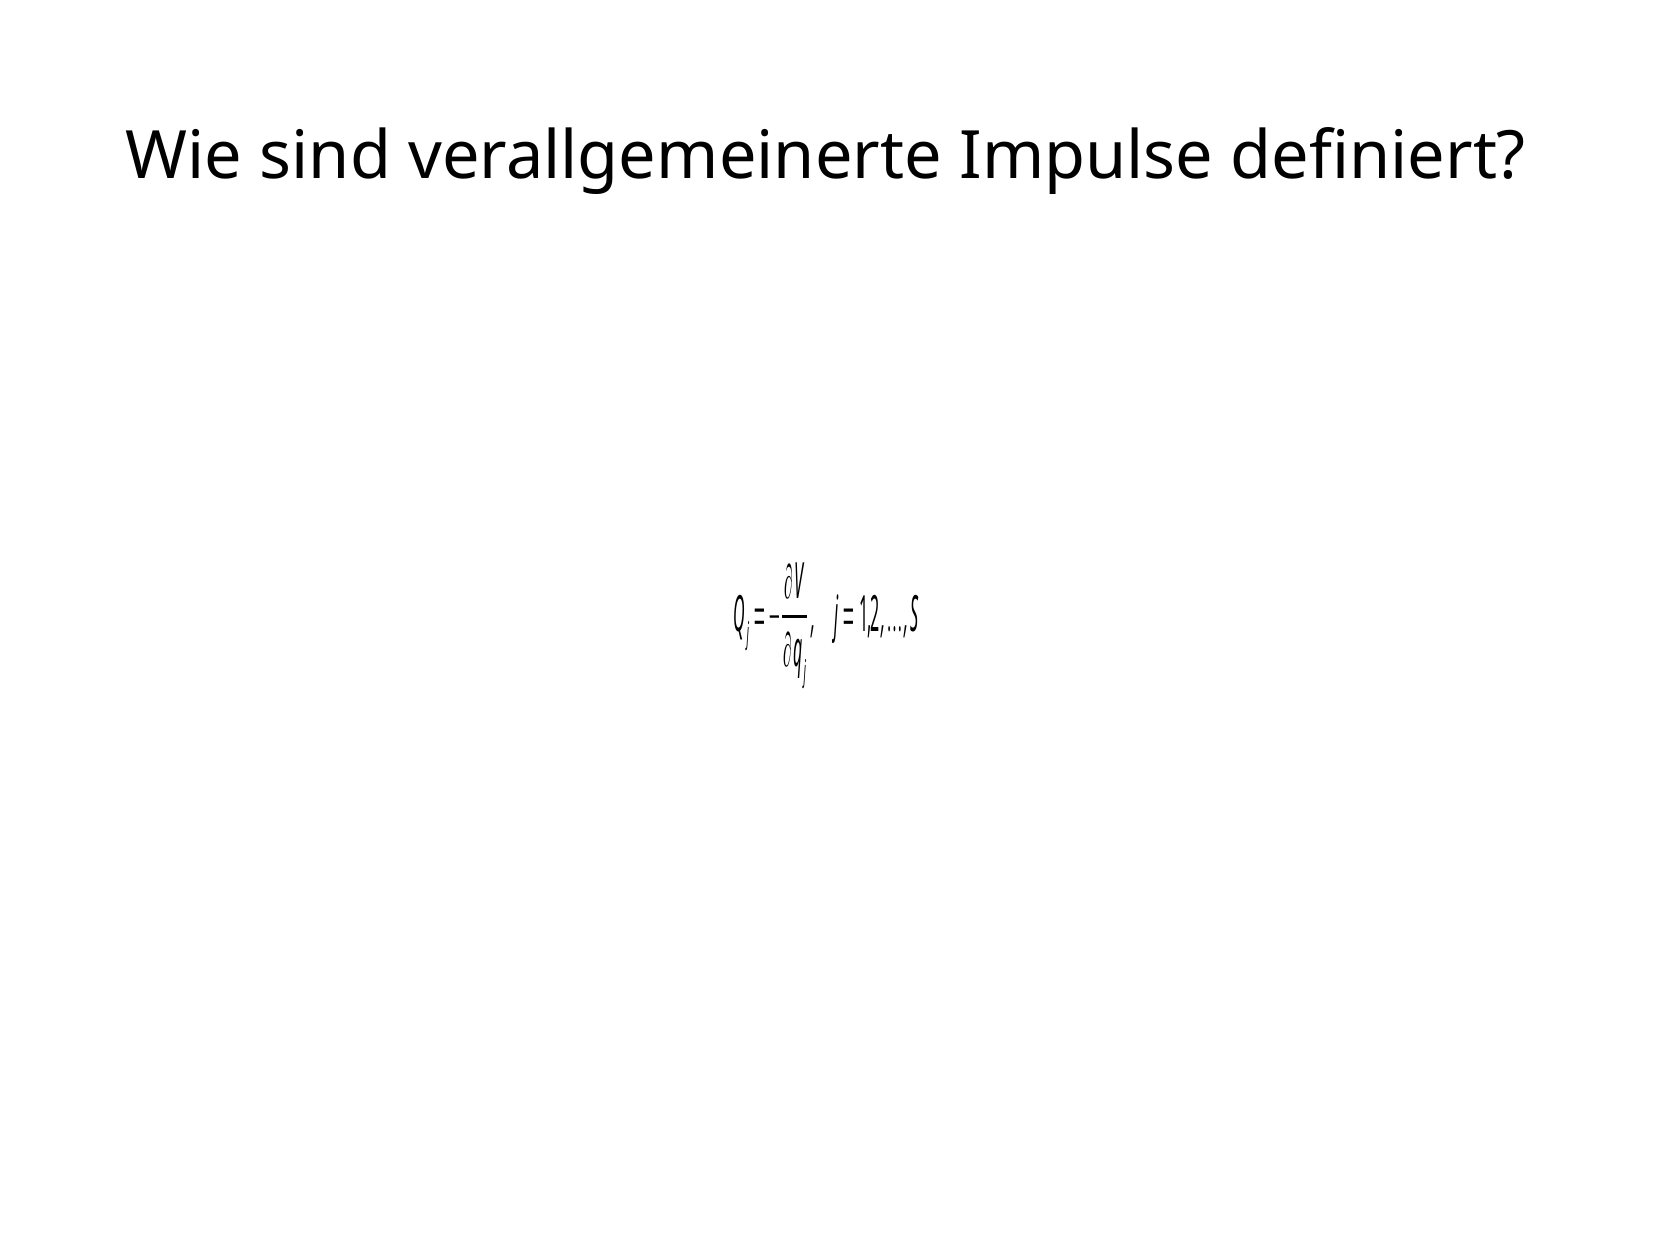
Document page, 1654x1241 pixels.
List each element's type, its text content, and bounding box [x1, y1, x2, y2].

chart [731, 551, 922, 689]
title Wie sind verallgemeinerte Impulse definiert? [82, 49, 1571, 257]
